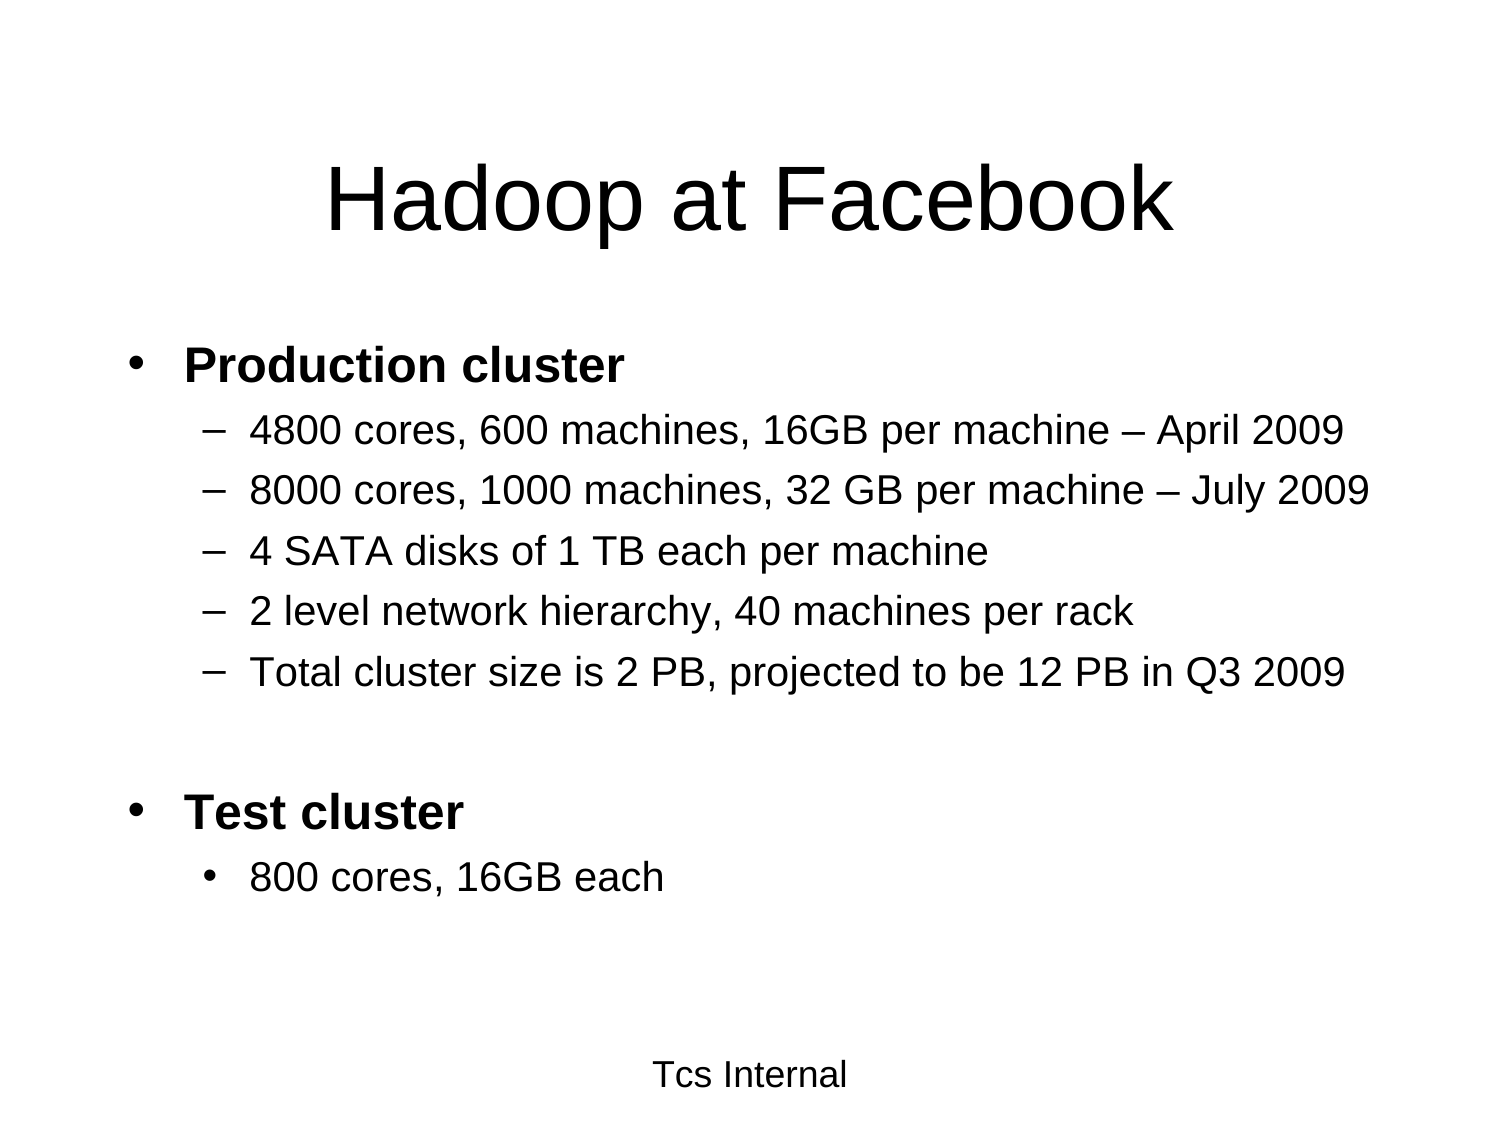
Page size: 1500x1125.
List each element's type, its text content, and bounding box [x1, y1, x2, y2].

title Hadoop at Facebook [112, 99, 1388, 288]
list Production cluster 4800 cores, 600 machines, 16GB per machine – April 2009 8000 cores, 1000 machines, 32 GB per machine – July 2009 4 SATA disks of 1 TB each per machine 2 level network hierarchy, 40 machines per rack Total cluster size is 2 PB, projected to be 12 PB in Q3 2009 Test cluster 800 cores, 16GB each [112, 324, 1388, 1001]
